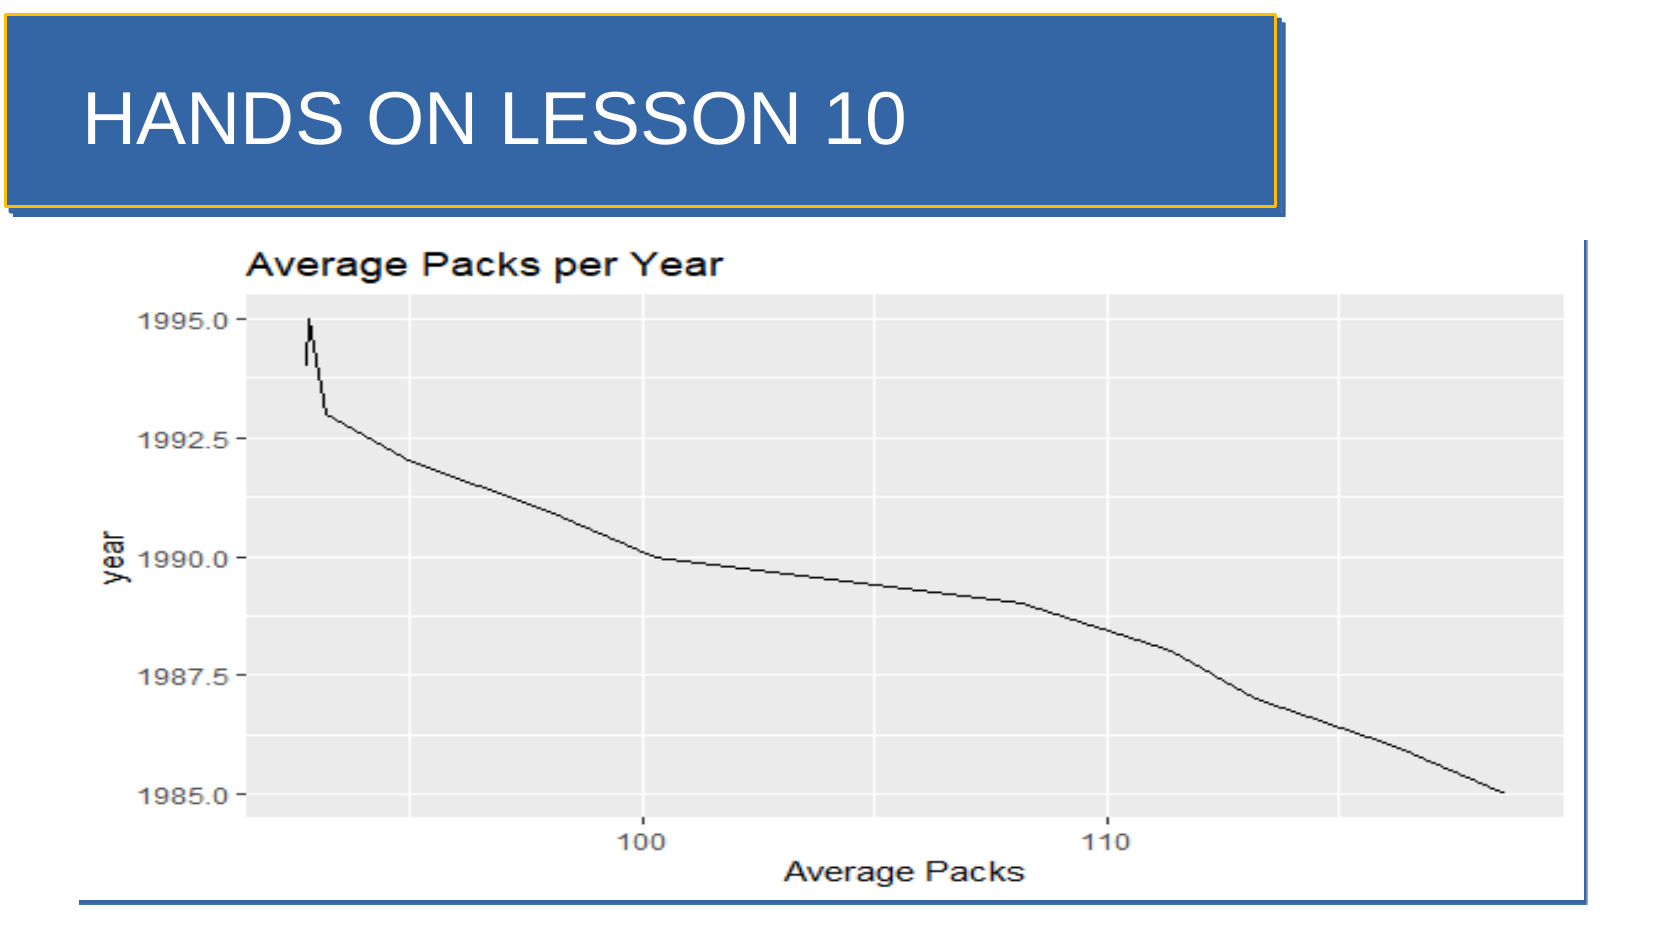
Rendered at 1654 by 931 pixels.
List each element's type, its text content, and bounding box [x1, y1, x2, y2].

picture [75, 236, 1584, 901]
title HANDS ON LESSON 10 [82, 44, 1235, 192]
